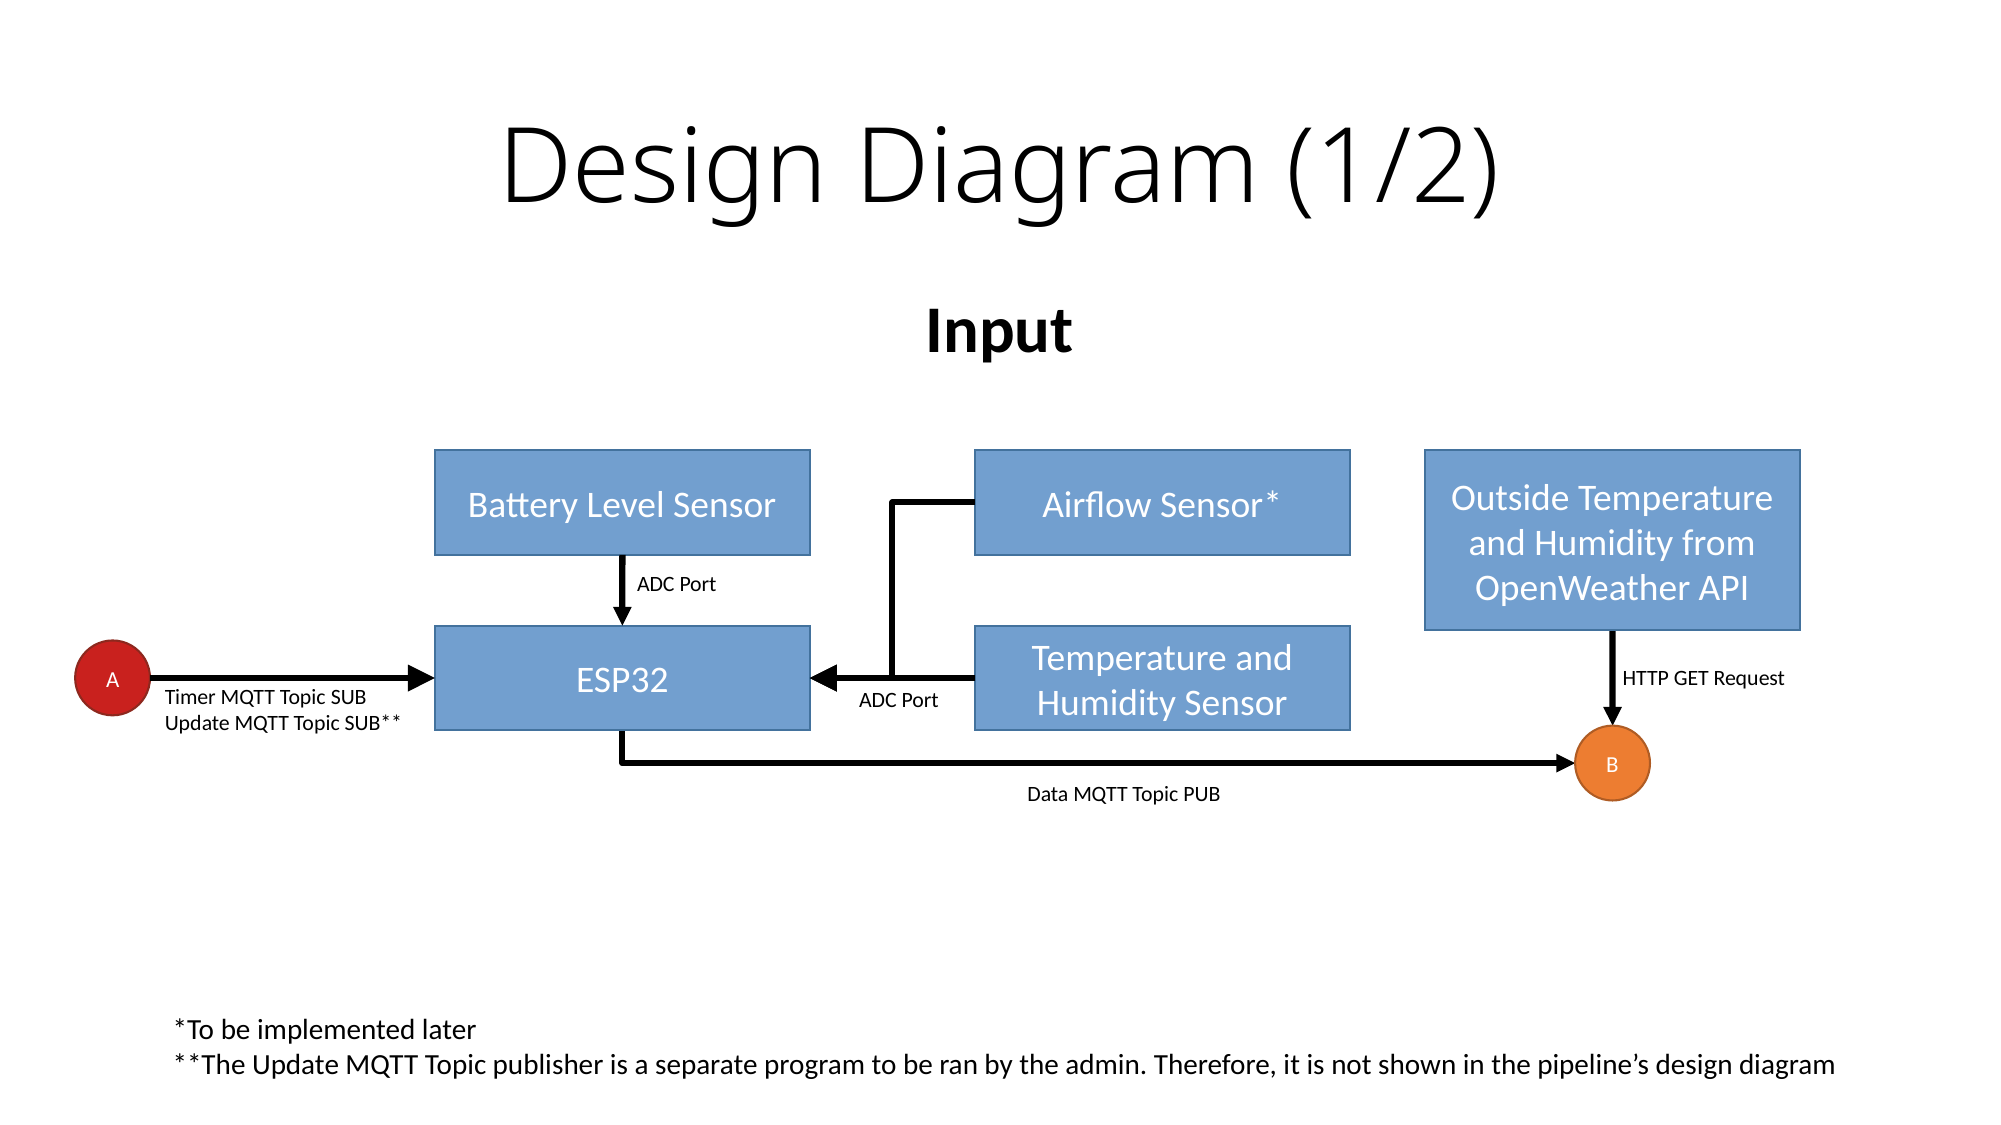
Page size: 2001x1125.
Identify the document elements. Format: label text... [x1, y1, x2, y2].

text_box HTTP GET Request [1607, 656, 1800, 698]
text_box ESP32 [435, 626, 810, 730]
text_box Input [910, 278, 1089, 374]
text_box Temperature and Humidity Sensor [975, 626, 1350, 730]
text_box A [75, 640, 150, 716]
text_box ADC Port [844, 681, 954, 719]
text_box Airflow Sensor* [975, 450, 1350, 555]
text_box Outside Temperature and Humidity from OpenWeather API [1425, 450, 1800, 630]
text_box Timer MQTT Topic SUB Update MQTT Topic SUB** [149, 674, 418, 743]
text_box B [1575, 725, 1651, 801]
text_box ADC Port [622, 562, 732, 604]
text_box Data MQTT Topic PUB [1012, 772, 1236, 814]
title Design Diagram (1/2) [137, 59, 1863, 278]
text_box Battery Level Sensor [435, 450, 810, 555]
text_box *To be implemented later **The Update MQTT Topic publisher is a separate program to be ran by the admin. Therefore, it is not shown in the pipeline’s design diagram [157, 1002, 1852, 1088]
